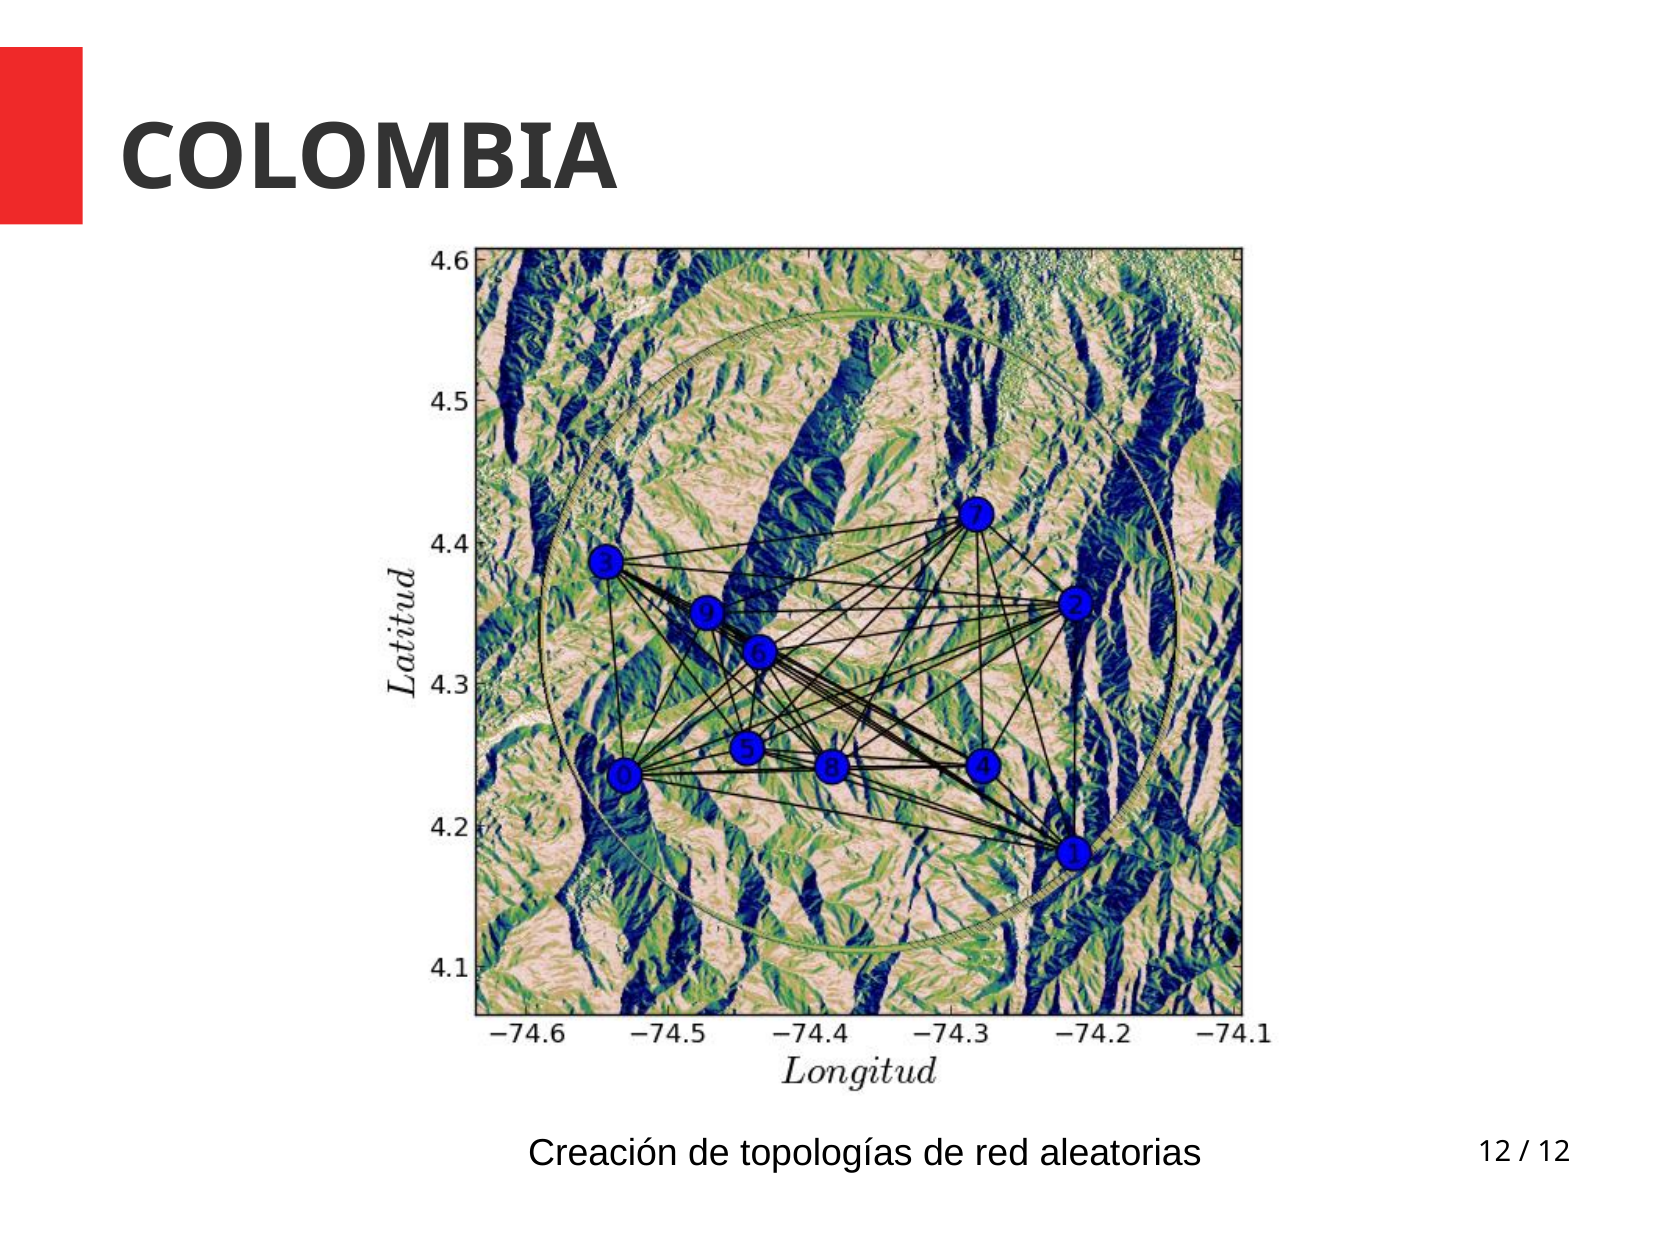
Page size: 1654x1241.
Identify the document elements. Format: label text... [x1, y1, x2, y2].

picture [366, 220, 1282, 1099]
text_box Creación de topologías de red aleatorias [513, 1124, 1217, 1182]
title COLOMBIA [118, 49, 1571, 257]
